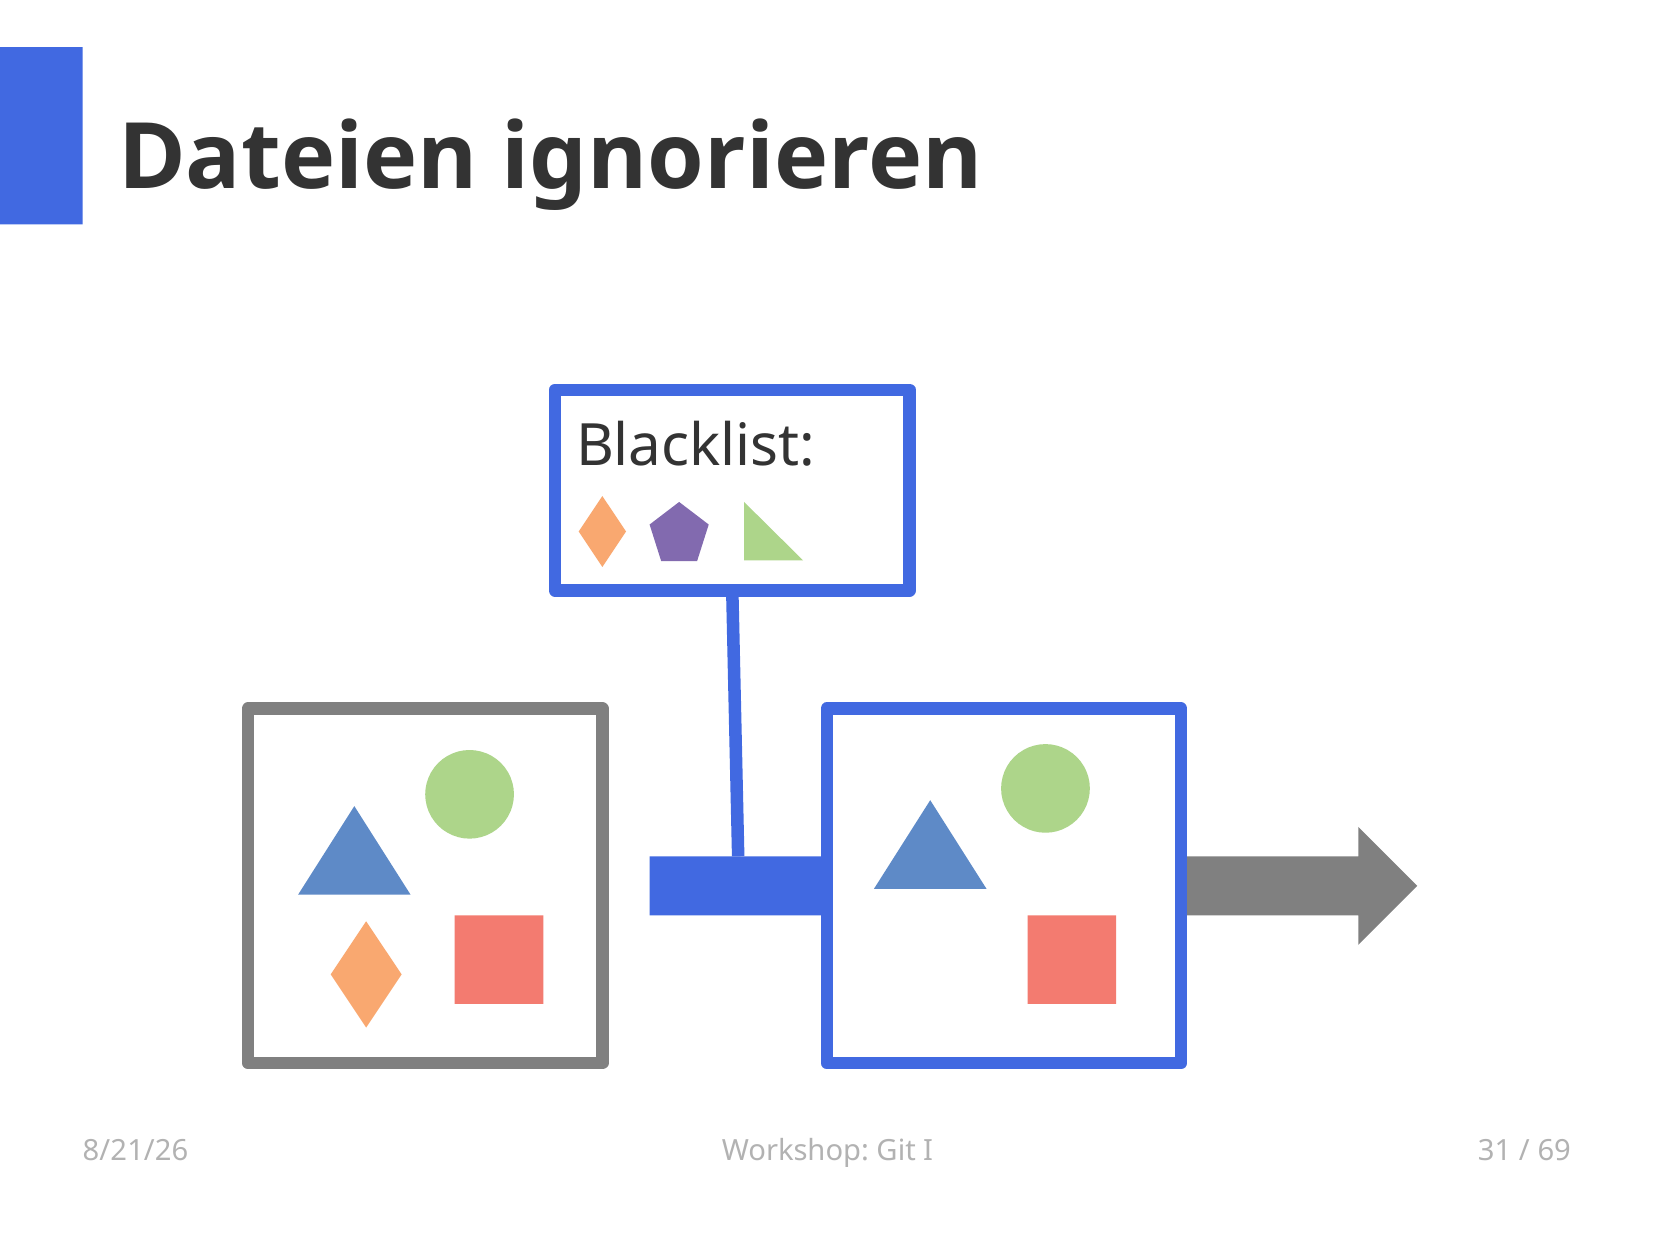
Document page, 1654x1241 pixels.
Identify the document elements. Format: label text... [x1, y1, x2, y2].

title Dateien ignorieren [118, 49, 1571, 257]
text_box [330, 921, 402, 1028]
text_box Blacklist: [555, 389, 910, 591]
text_box [744, 501, 804, 561]
text_box [425, 750, 514, 839]
text_box [873, 800, 987, 889]
text_box [649, 501, 709, 562]
text_box [298, 806, 411, 895]
text_box [1001, 744, 1090, 833]
text_box [1187, 826, 1418, 945]
text_box [1027, 915, 1117, 1004]
text_box [454, 915, 544, 1004]
text_box [649, 856, 821, 916]
